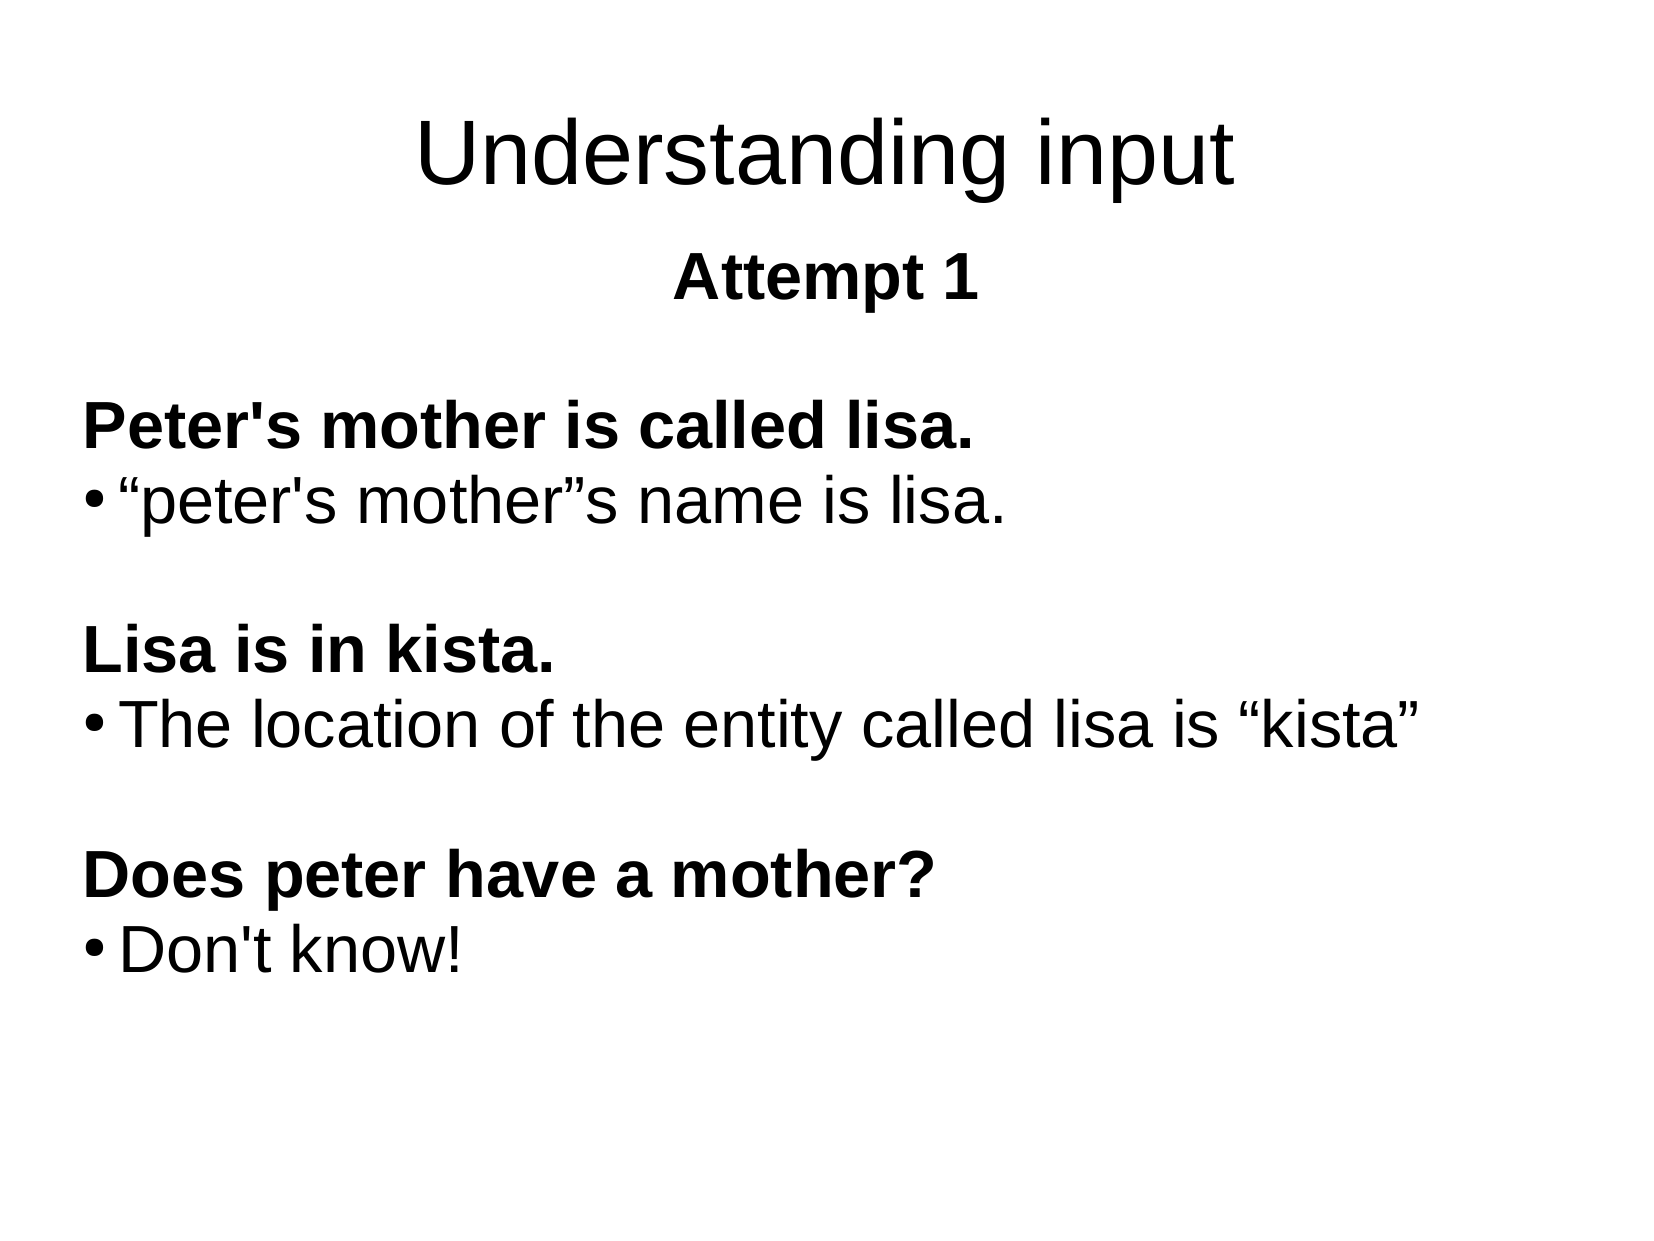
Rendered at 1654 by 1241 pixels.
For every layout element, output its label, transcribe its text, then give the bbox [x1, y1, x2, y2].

subtitle Attempt 1 Peter's mother is called lisa. “peter's mother”s name is lisa. Lisa is in kista. The location of the entity called lisa is “kista” Does peter have a mother? Don't know! [82, 238, 1571, 1062]
title Understanding input [82, 49, 1571, 238]
